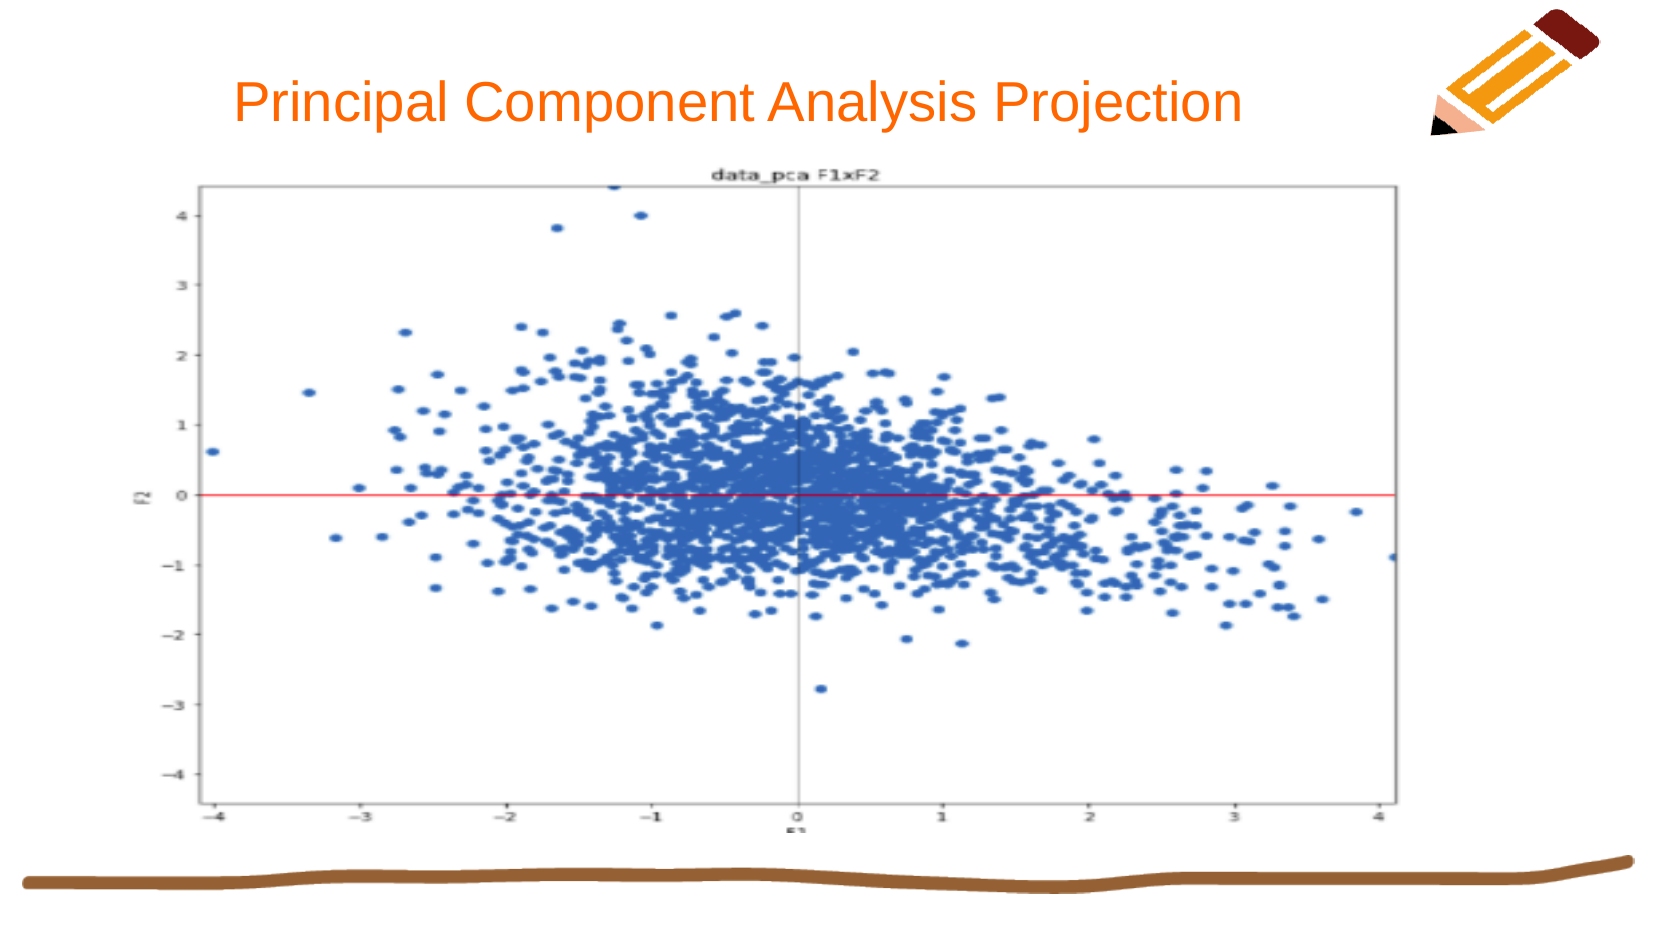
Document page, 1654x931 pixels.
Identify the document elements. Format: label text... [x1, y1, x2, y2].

picture [1430, 9, 1601, 136]
picture [129, 161, 1441, 833]
text_box Principal Component Analysis Projection [41, 35, 1435, 162]
